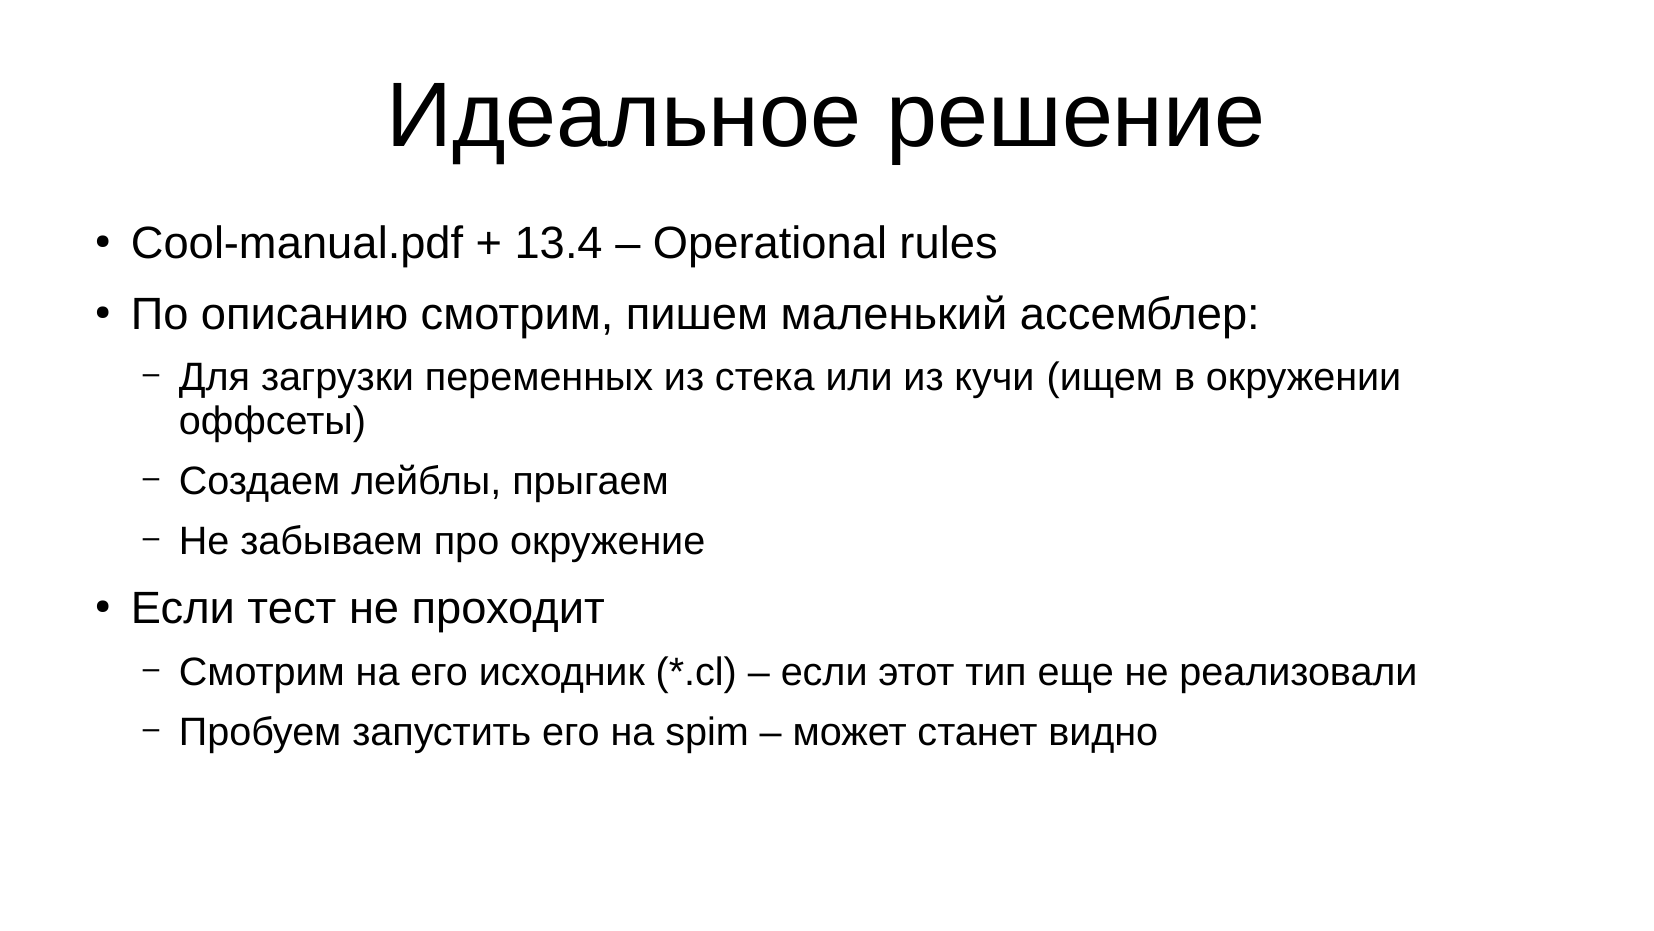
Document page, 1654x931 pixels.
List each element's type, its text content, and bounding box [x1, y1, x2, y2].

title Идеальное решение [82, 37, 1571, 193]
list Cool-manual.pdf + 13.4 – Operational rules По описанию смотрим, пишем маленький ассемблер: Для загрузки переменных из стека или из кучи (ищем в окружении оффсеты) Создаем лейблы, прыгаем Не забываем про окружение Если тест не проходит Смотрим на его исходник (*.cl) – если этот тип еще не реализовали Пробуем запустить его на spim – может станет видно [82, 217, 1571, 758]
